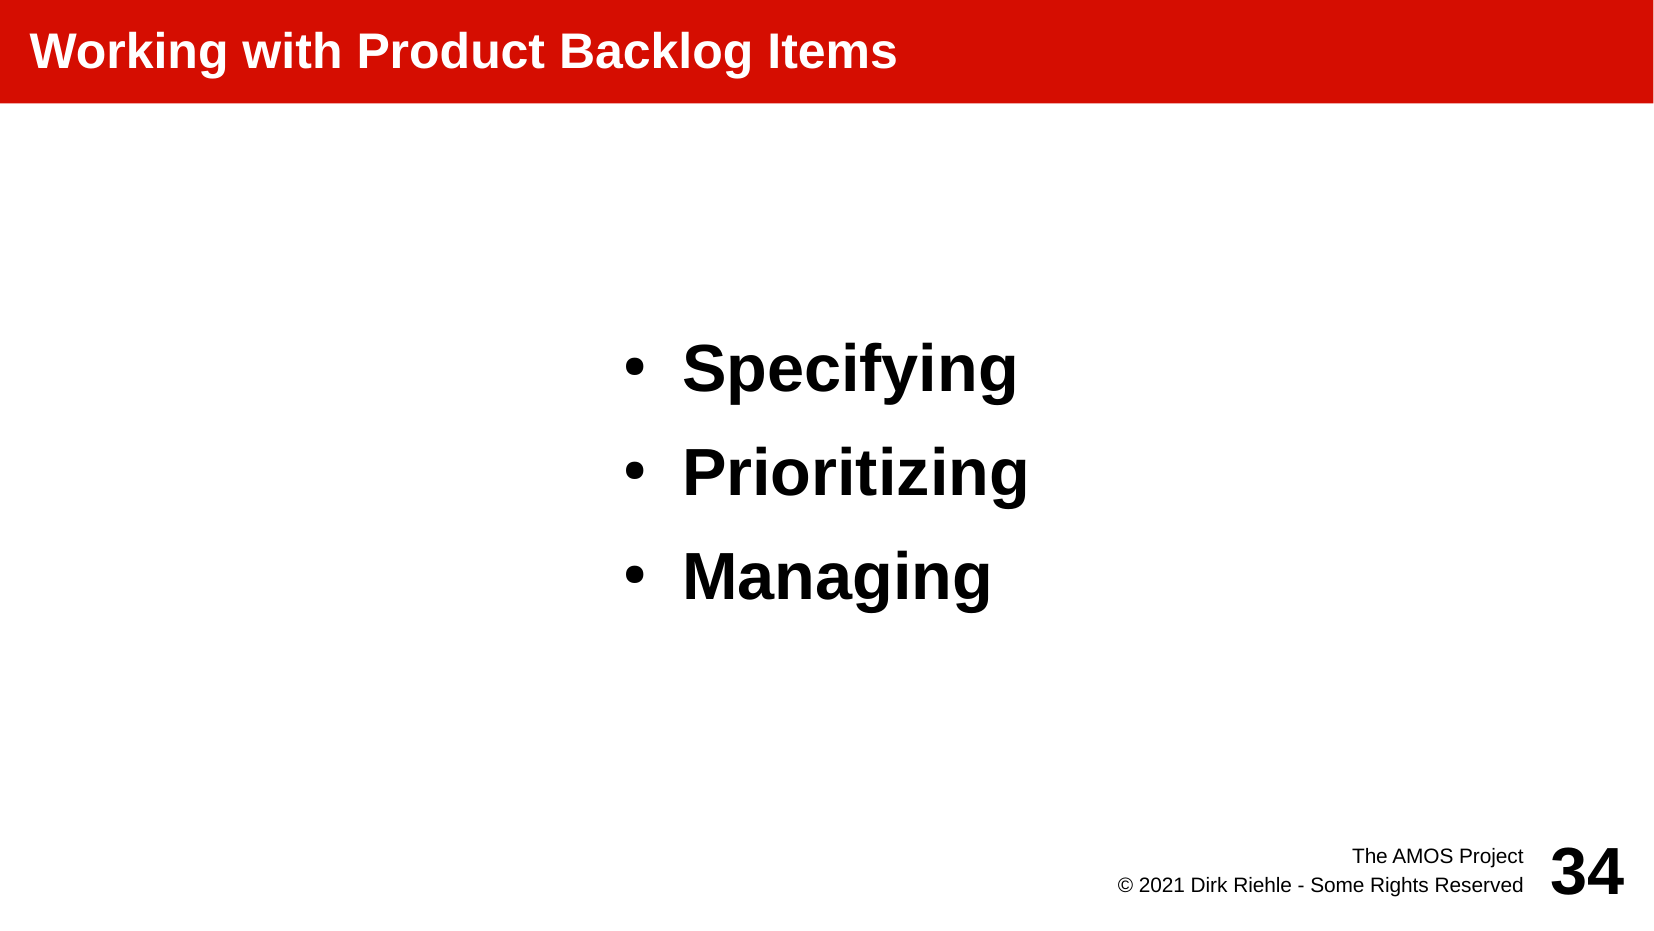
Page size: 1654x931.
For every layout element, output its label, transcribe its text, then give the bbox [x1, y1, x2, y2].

subtitle Specifying Prioritizing Managing [29, 132, 1625, 813]
title Working with Product Backlog Items [0, 0, 1654, 104]
